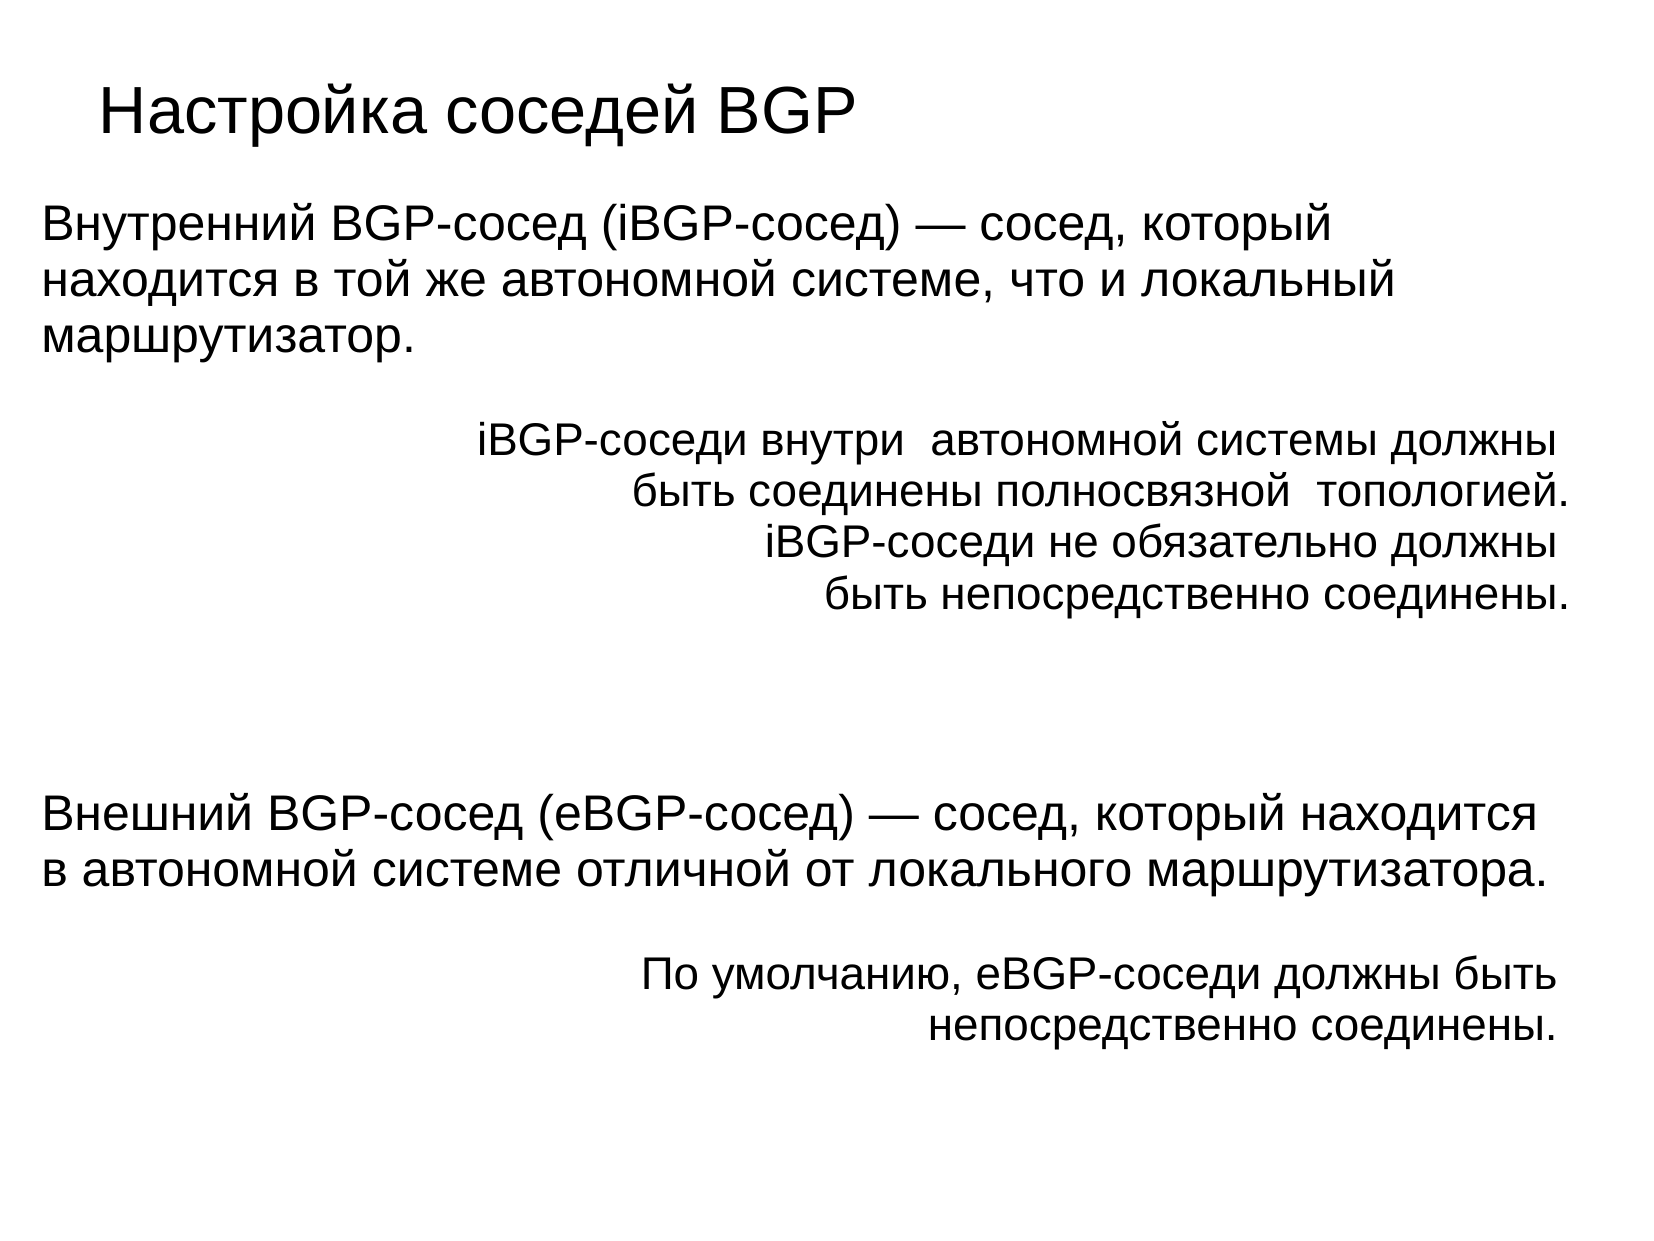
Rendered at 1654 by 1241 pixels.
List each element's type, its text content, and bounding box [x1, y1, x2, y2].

list Внутренний BGP-сосед (iBGP-сосед) — сосед, который находится в той же автономной системе, что и локальный маршрутизатор. iBGP-соседи внутри автономной системы должны быть соединены полносвязной топологией. iBGP-соседи не обязательно должны быть непосредственно соединены. [41, 195, 1571, 692]
title Настройка соседей BGP [75, 34, 1564, 150]
list Внешний BGP-сосед (eBGP-сосед) — сосед, который находится в автономной системе отличной от локального маршрутизатора. По умолчанию, eBGP-соседи должны быть непосредственно соединены. [41, 785, 1571, 1199]
